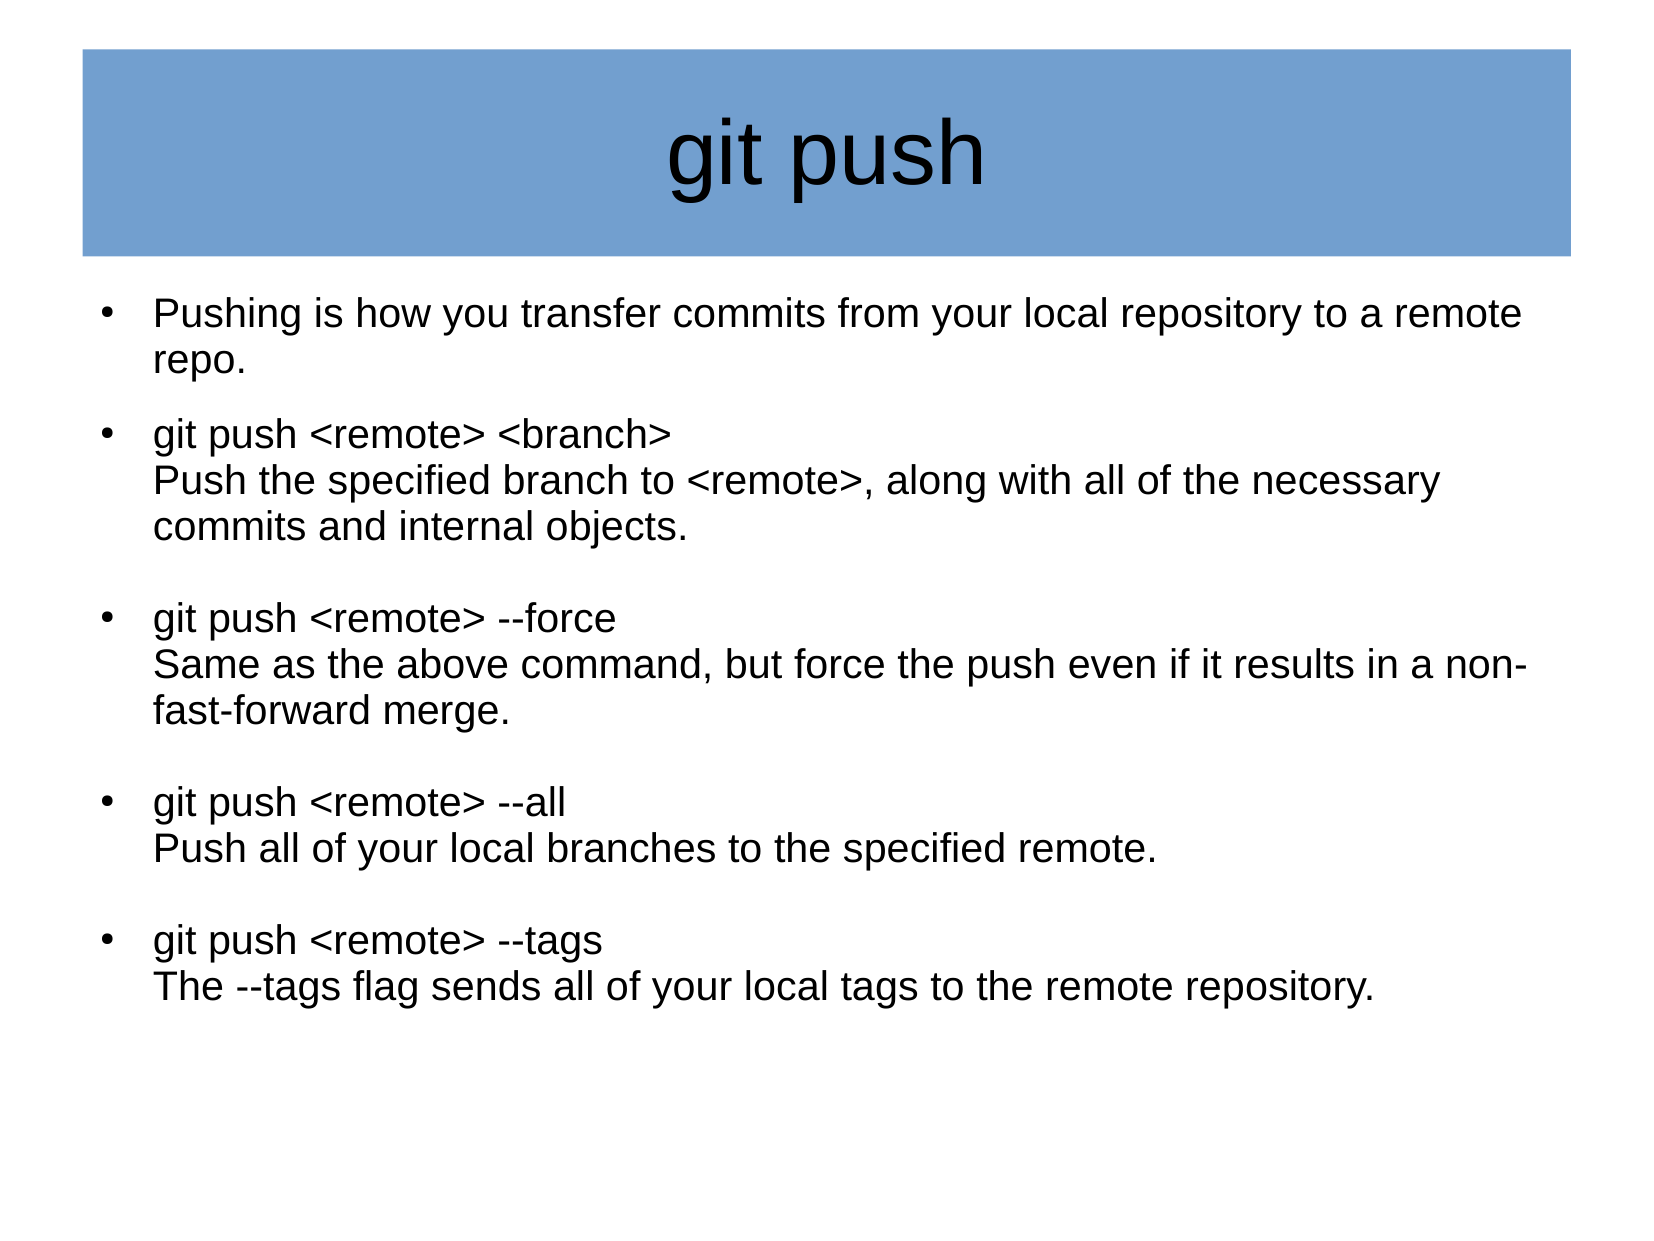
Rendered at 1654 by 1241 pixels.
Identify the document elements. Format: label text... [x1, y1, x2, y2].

list Pushing is how you transfer commits from your local repository to a remote repo. git push <remote> <branch> Push the specified branch to <remote>, along with all of the necessary commits and internal objects. git push <remote> --force Same as the above command, but force the push even if it results in a non-fast-forward merge. git push <remote> --all Push all of your local branches to the specified remote. git push <remote> --tags The --tags flag sends all of your local tags to the remote repository. [82, 290, 1571, 1010]
title git push [82, 49, 1571, 257]
